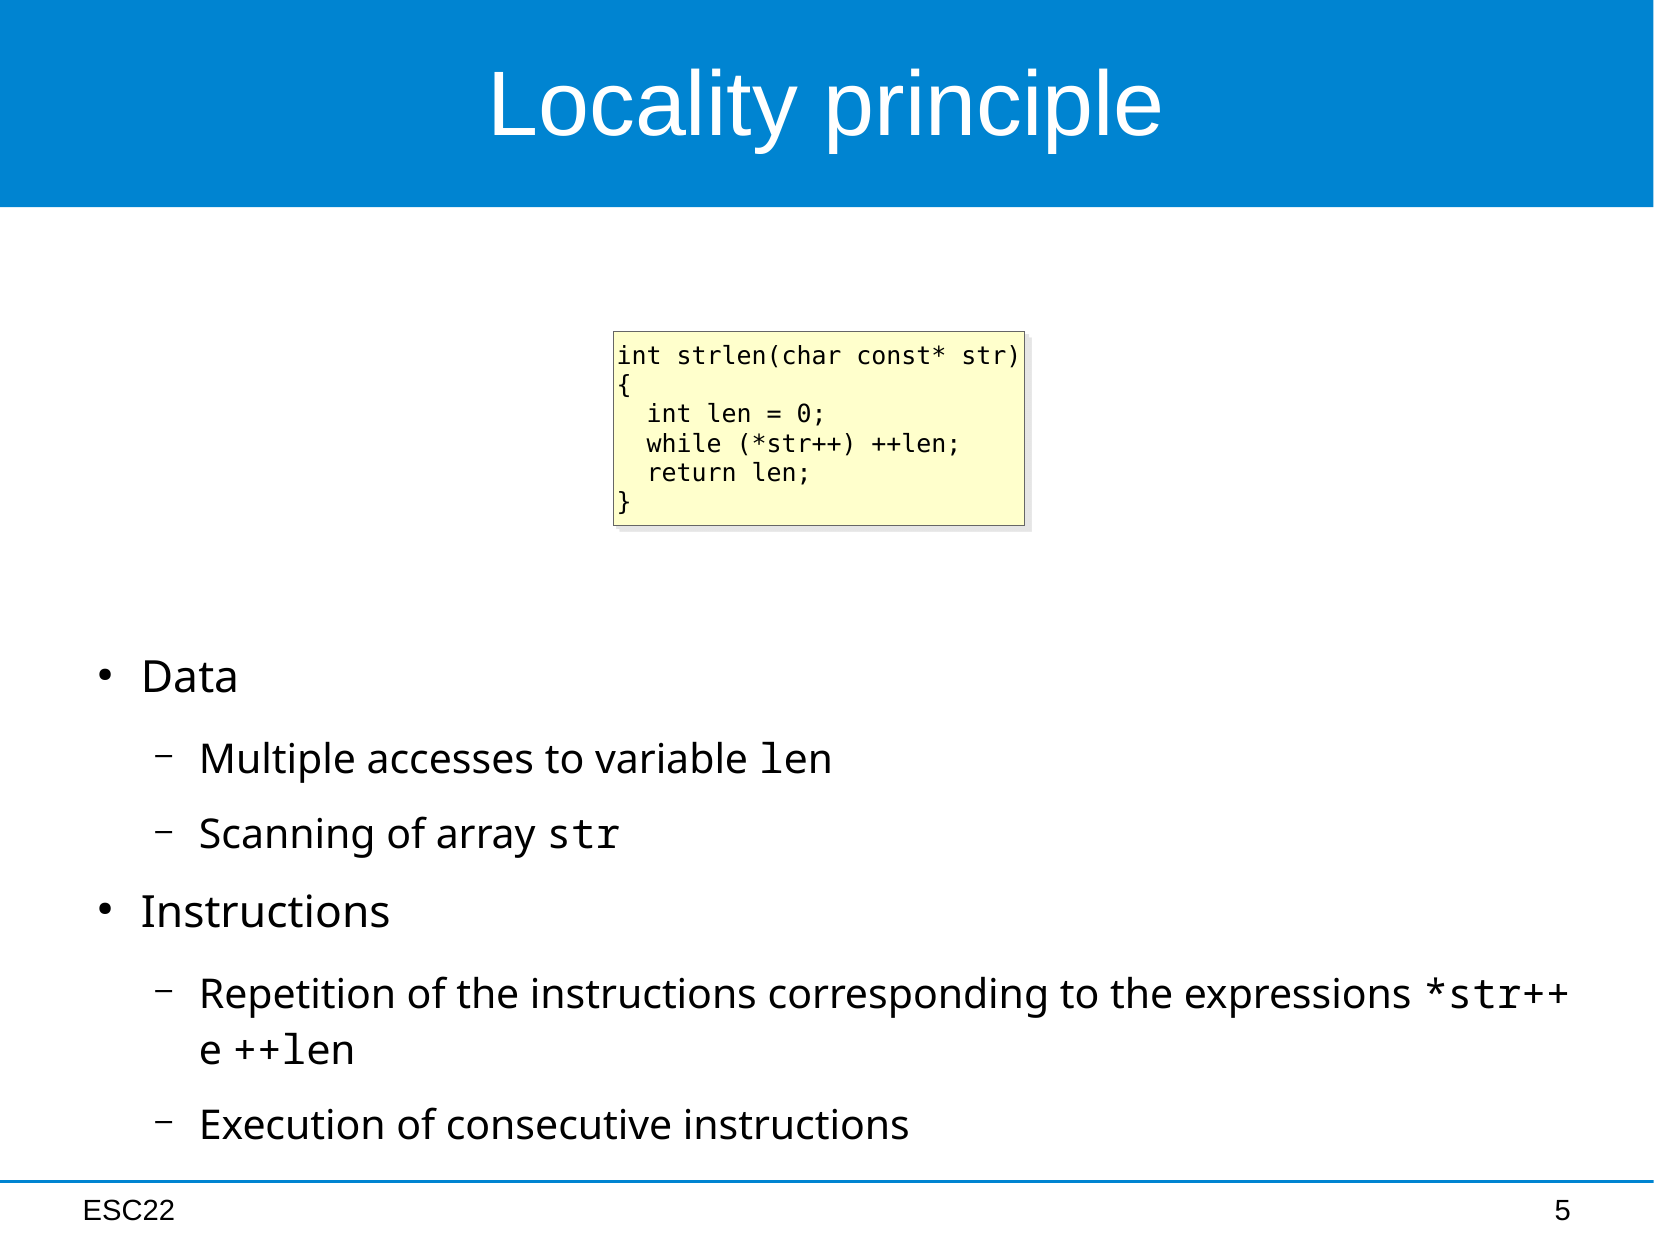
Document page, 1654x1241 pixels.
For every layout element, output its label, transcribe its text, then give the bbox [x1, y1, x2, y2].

title Locality principle [0, 0, 1654, 208]
list Data Multiple accesses to variable len Scanning of array str Instructions Repetition of the instructions corresponding to the expressions *str++ e ++len Execution of consecutive instructions [82, 645, 1571, 1156]
text_box int strlen(char const* str) { int len = 0; while (*str++) ++len; return len; } [613, 331, 1025, 526]
